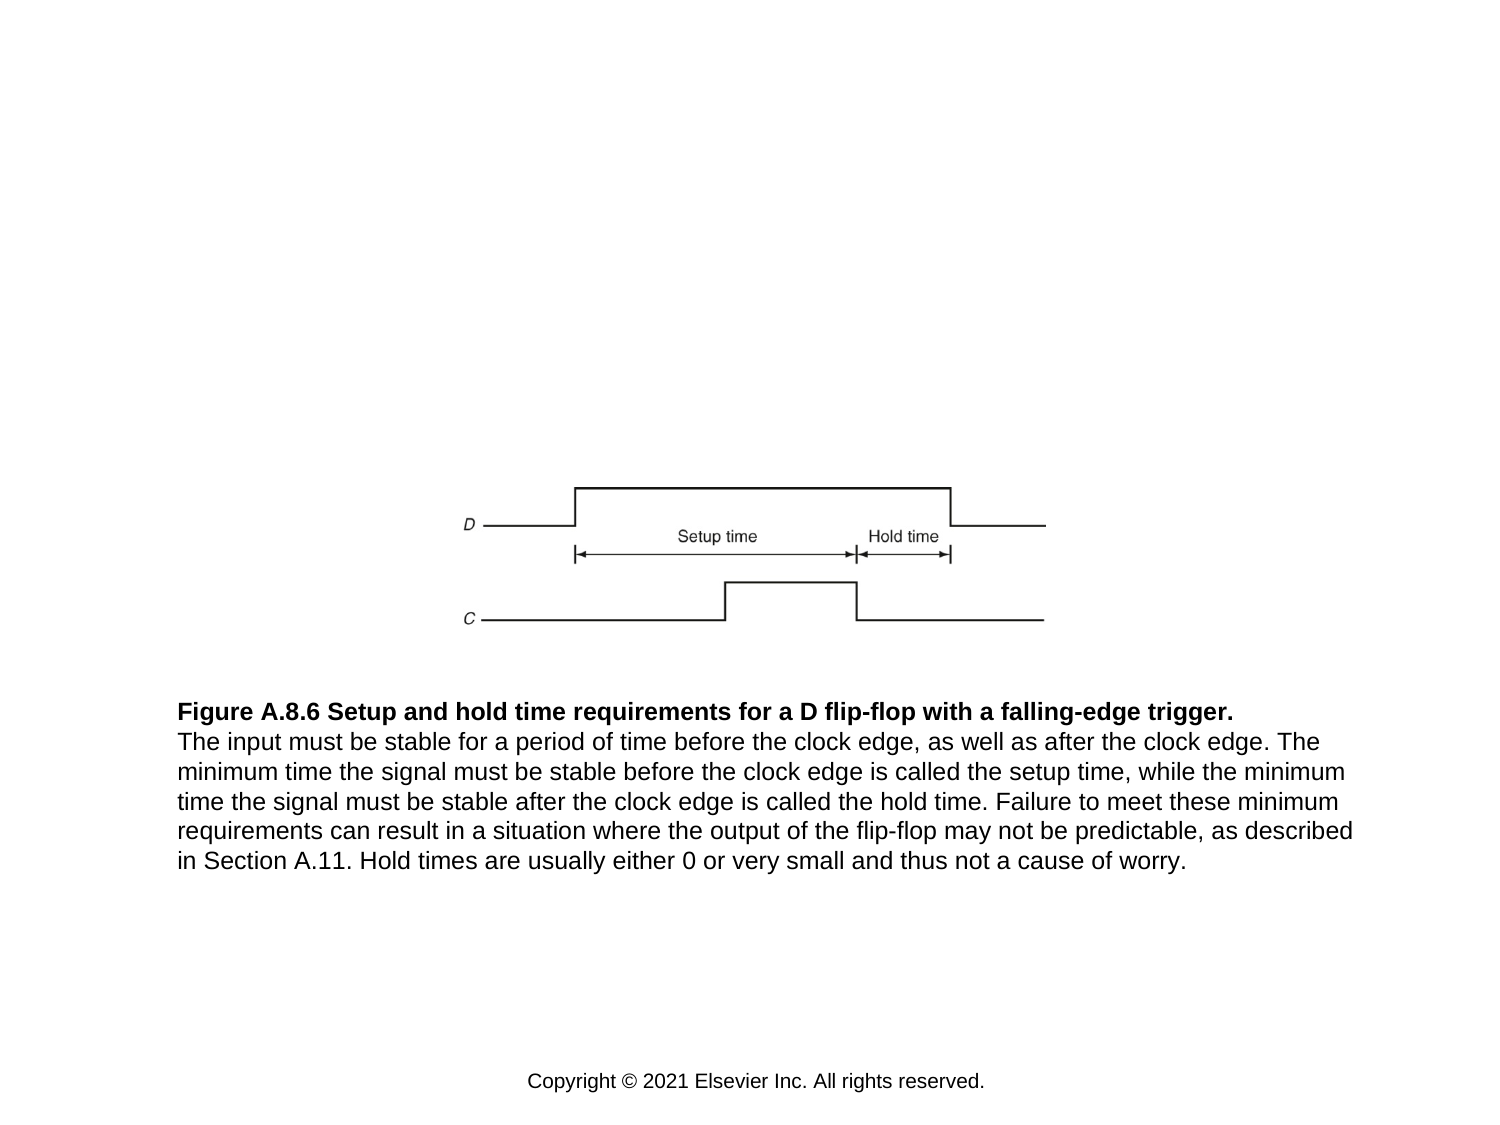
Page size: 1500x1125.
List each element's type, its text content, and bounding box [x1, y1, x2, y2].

picture [462, 487, 1046, 628]
text_box Copyright © 2021 Elsevier Inc. All rights reserved. [512, 1059, 1001, 1101]
text_box Figure A.8.6 Setup and hold time requirements for a D flip-flop with a falling-edge trigger. The input must be stable for a period of time before the clock edge, as well as after the clock edge. The minimum time the signal must be stable before the clock edge is called the setup time, while the minimum time the signal must be stable after the clock edge is called the hold time. Failure to meet these minimum requirements can result in a situation where the output of the flip-flop may not be predictable, as described in Section A.11. Hold times are usually either 0 or very small and thus not a cause of worry. [162, 687, 1500, 883]
